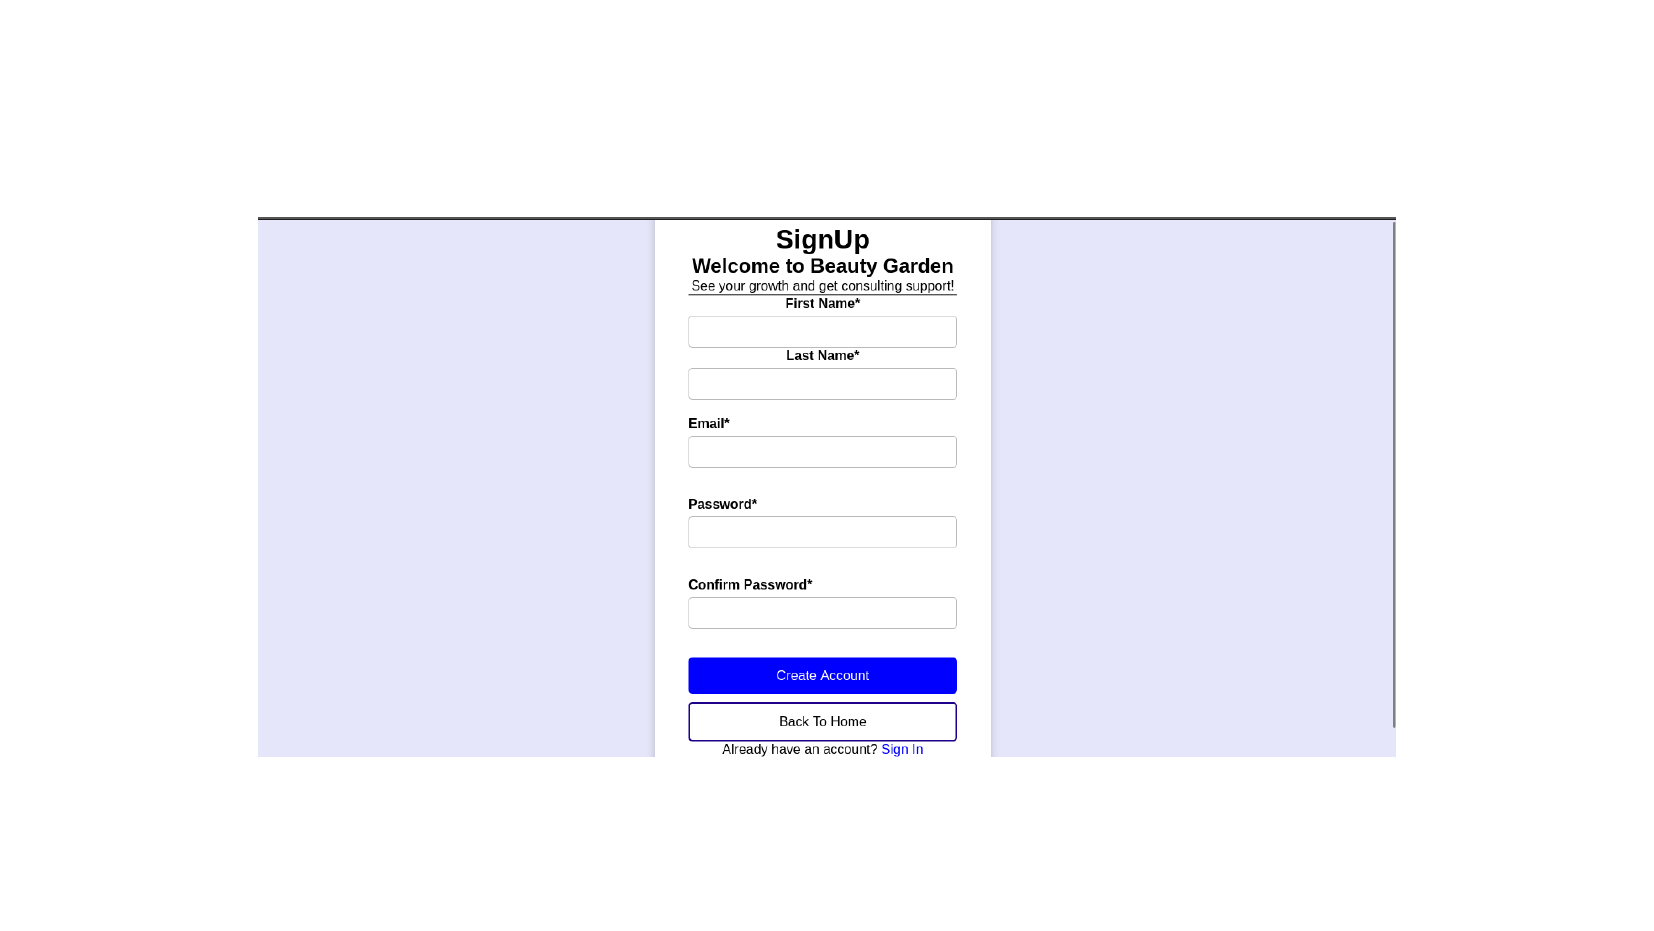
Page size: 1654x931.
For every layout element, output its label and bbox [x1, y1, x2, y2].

picture [258, 217, 1396, 758]
